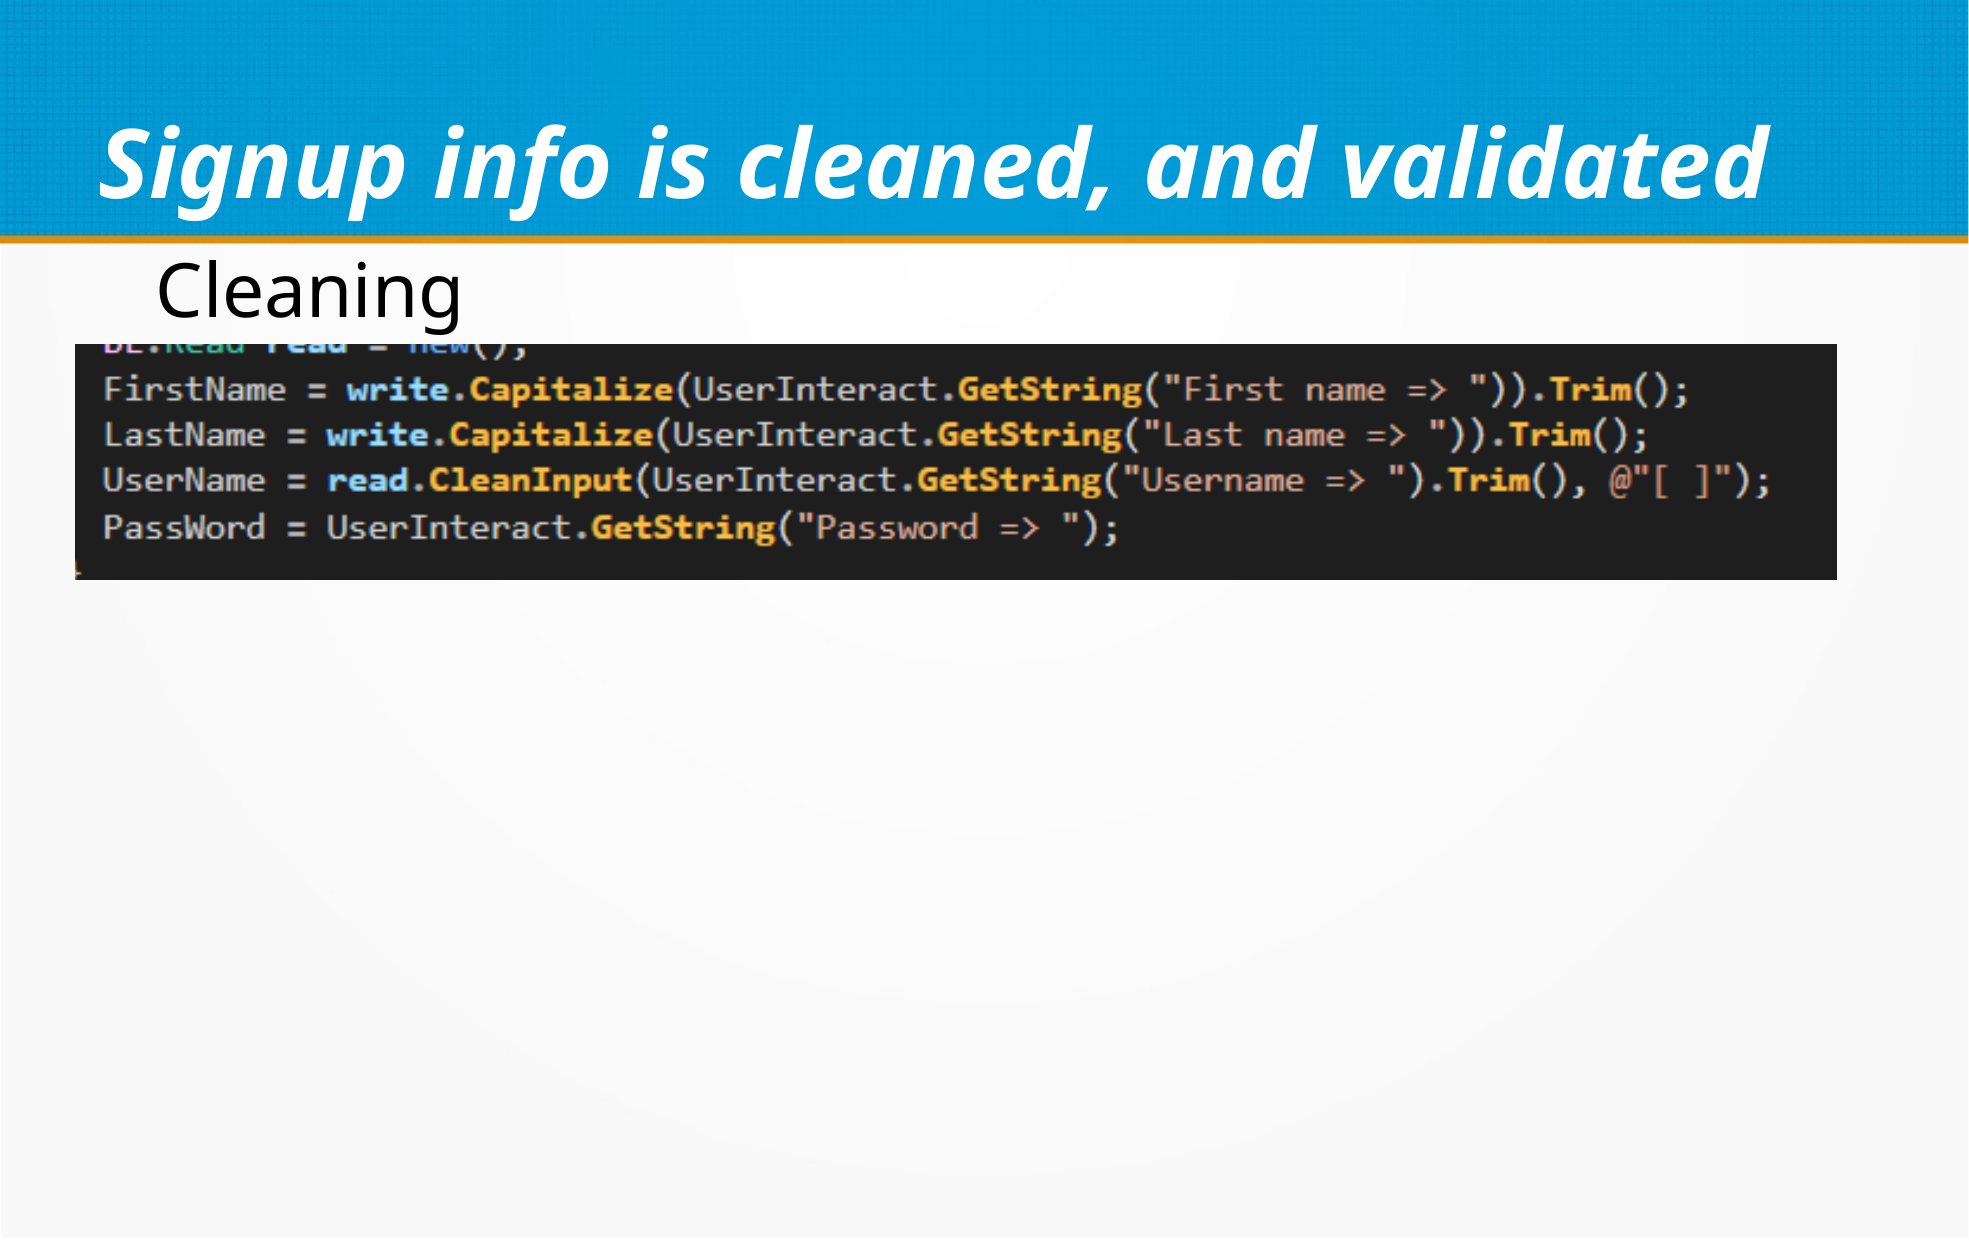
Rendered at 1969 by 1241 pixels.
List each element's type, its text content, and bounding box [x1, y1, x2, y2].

text_box Cleaning [150, 235, 437, 342]
title Signup info is cleaned, and validated [98, 19, 1870, 227]
picture [0, 233, 1969, 1241]
